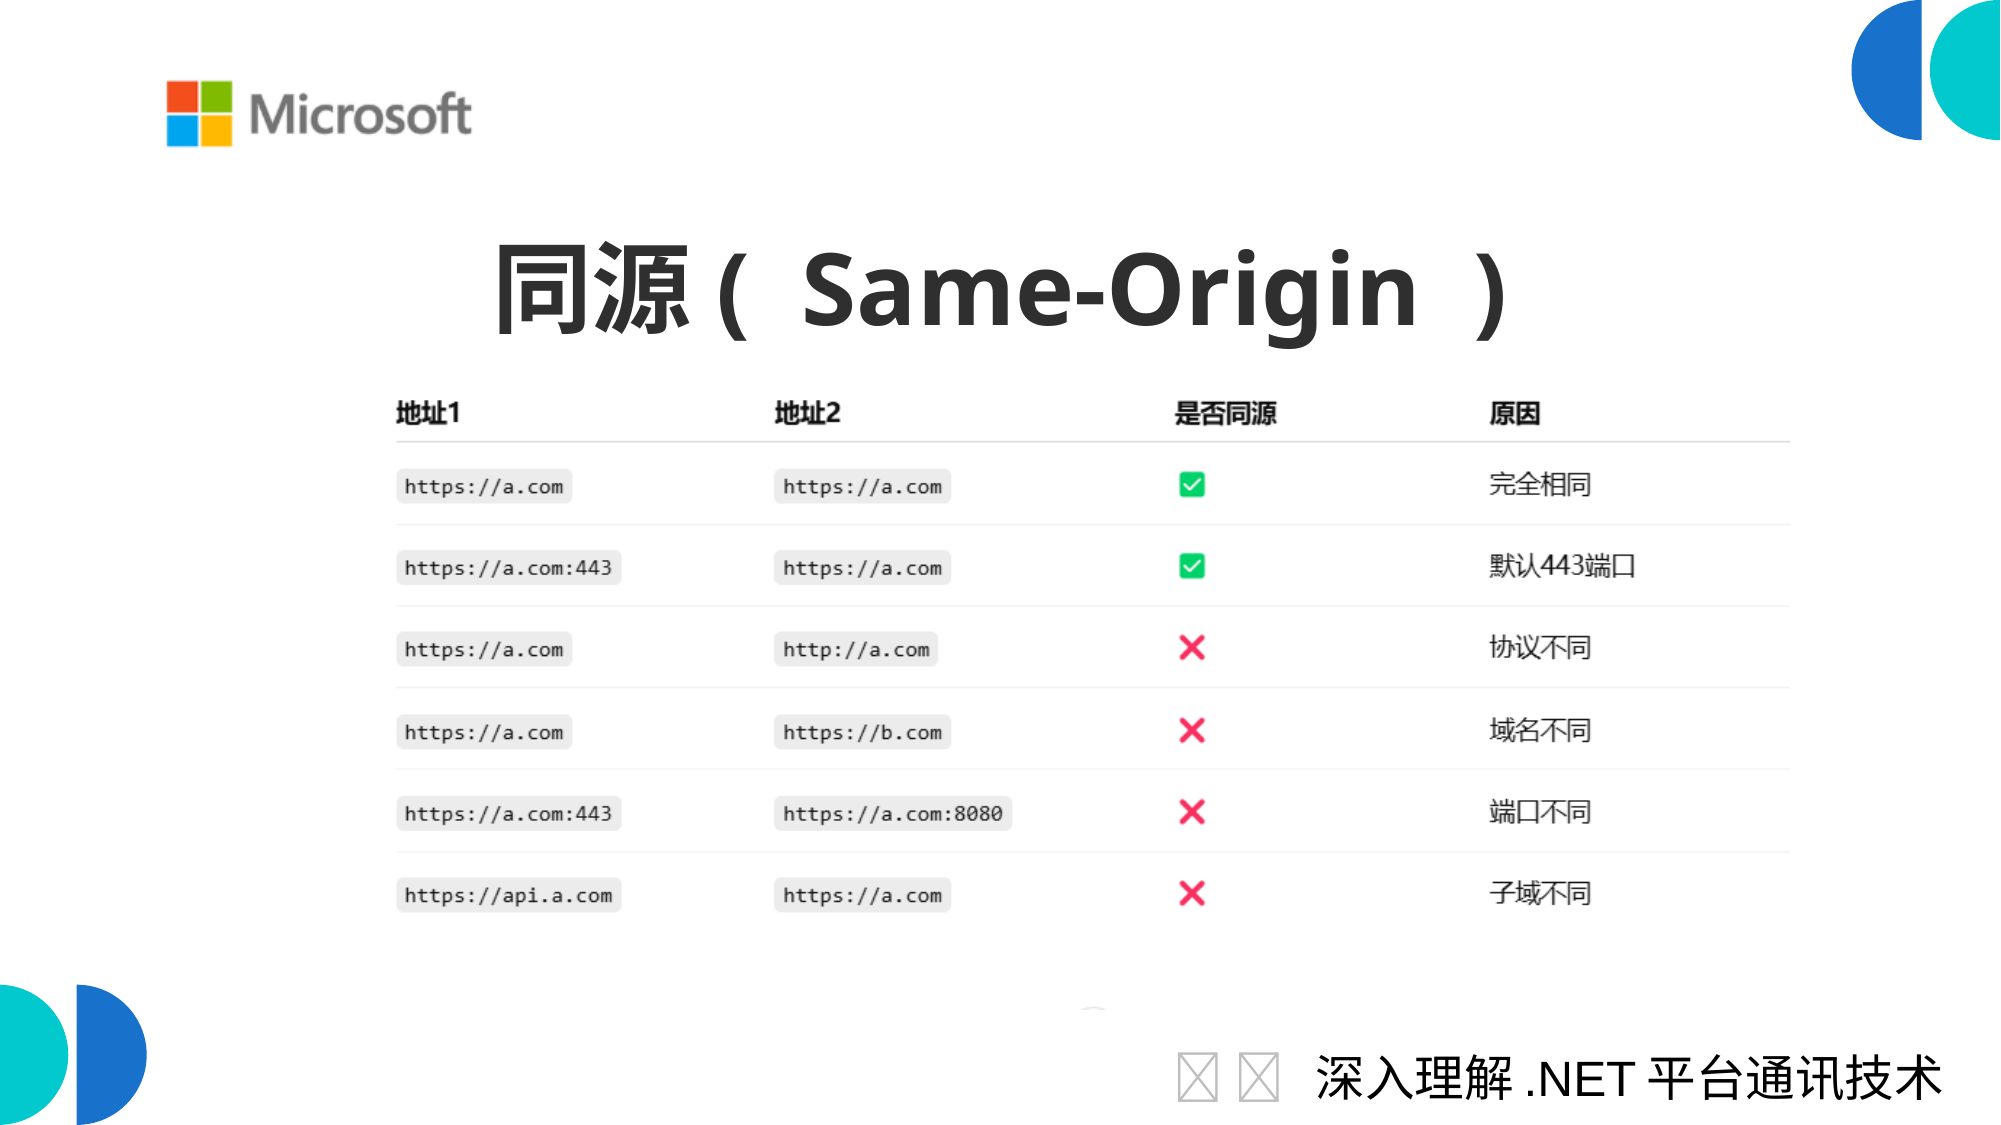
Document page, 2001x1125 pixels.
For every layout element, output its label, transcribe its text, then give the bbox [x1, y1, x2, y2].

subtitle 🚀 🚀 深入理解.NET平台通讯技术 [1173, 1046, 1952, 1107]
picture [195, 367, 1853, 1010]
picture [85, 41, 552, 189]
title 同源( Same-Origin ) [138, 192, 1862, 379]
